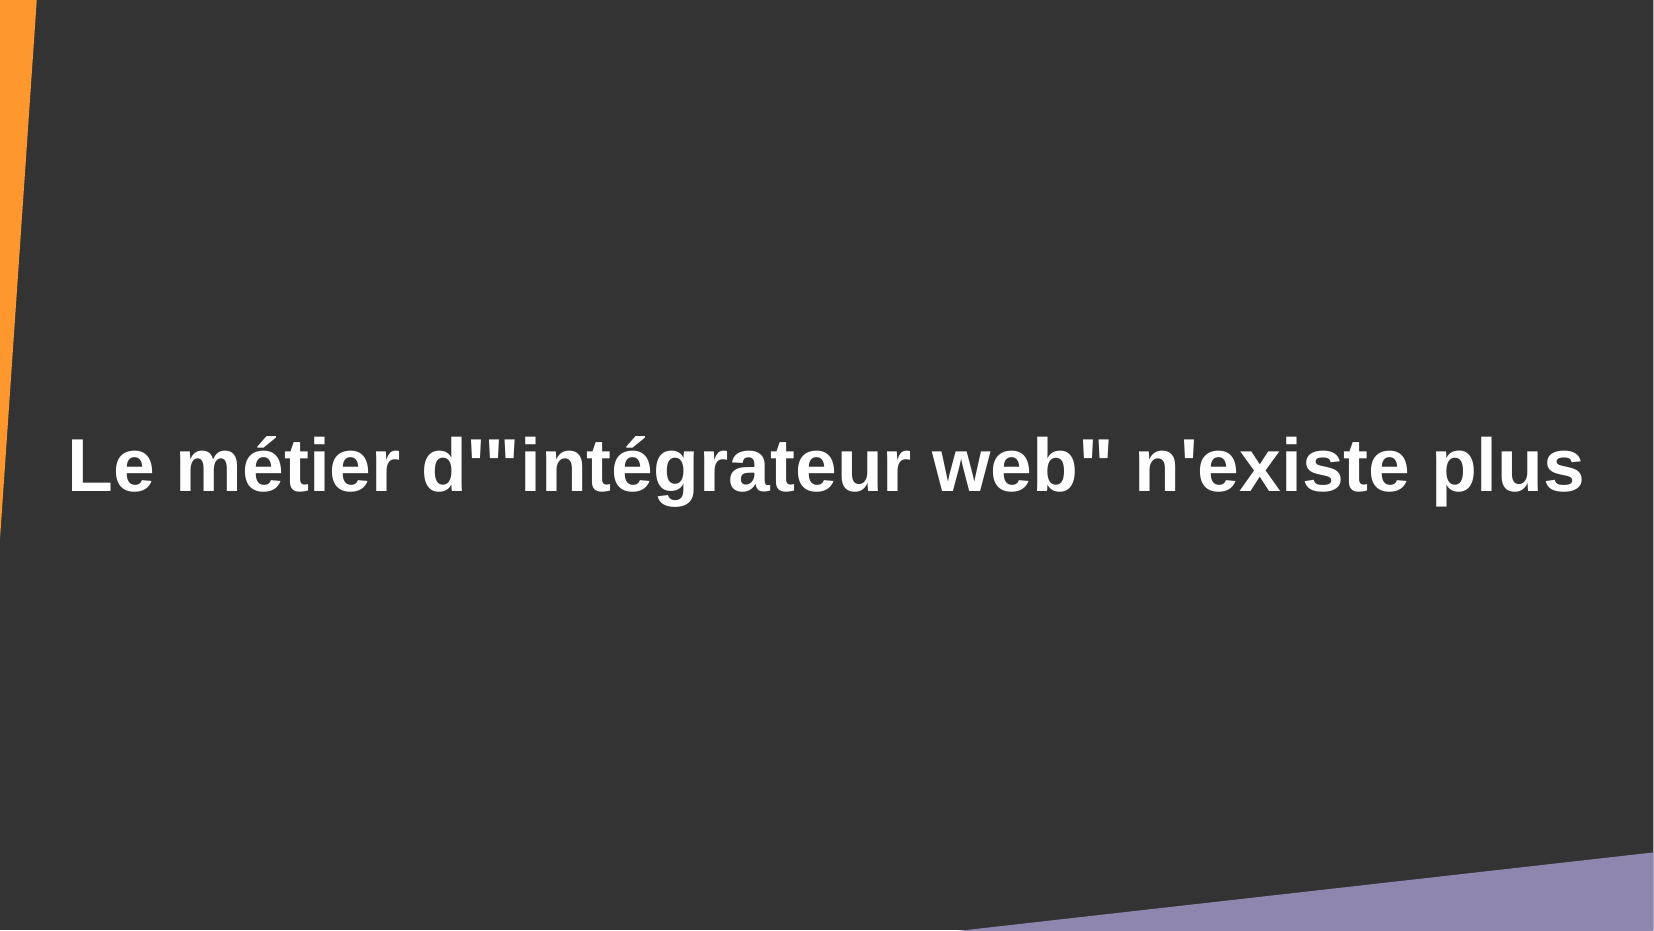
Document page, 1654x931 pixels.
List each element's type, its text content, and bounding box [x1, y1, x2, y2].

text_box [957, 852, 1654, 931]
text_box [0, 0, 37, 539]
title Le métier d'"intégrateur web" n'existe plus [19, 423, 1635, 508]
